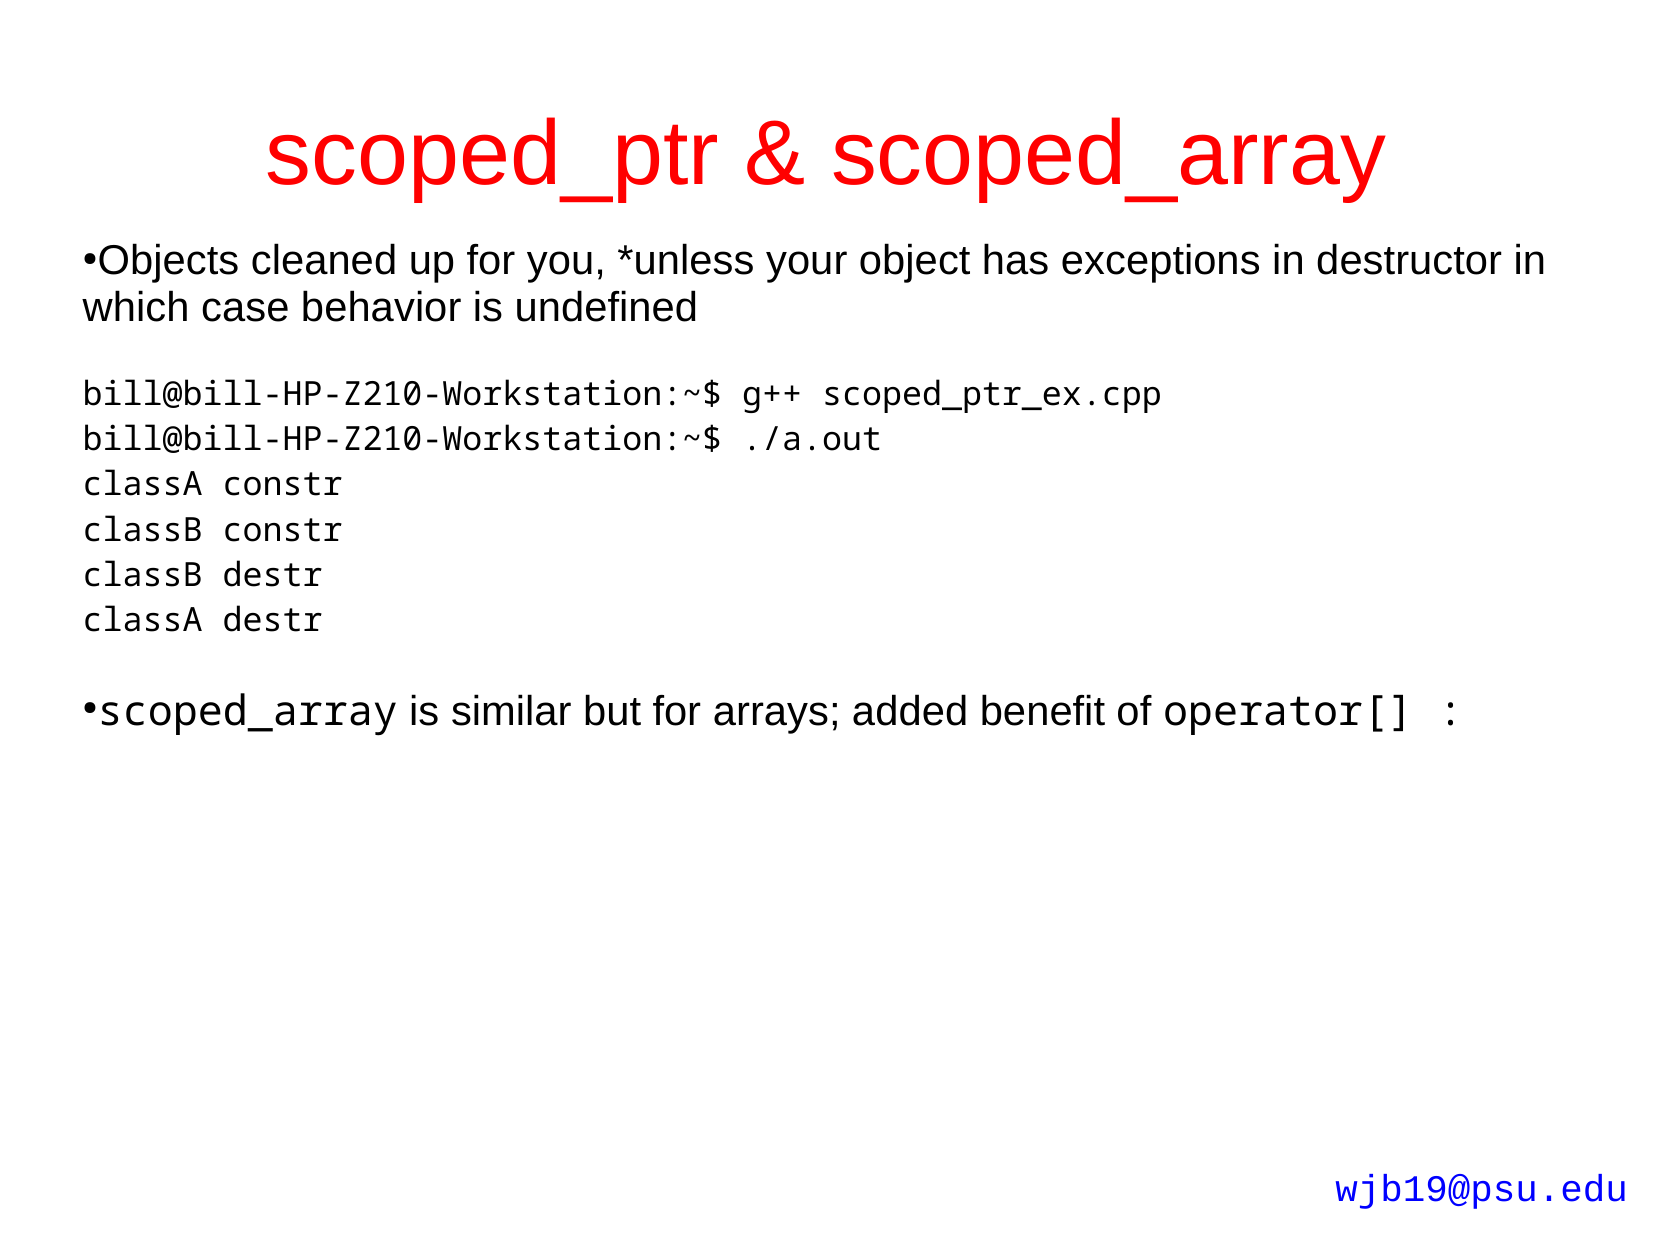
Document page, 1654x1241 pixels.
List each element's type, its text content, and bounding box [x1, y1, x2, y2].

subtitle Objects cleaned up for you, *unless your object has exceptions in destructor in which case behavior is undefined bill@bill-HP-Z210-Workstation:~$ g++ scoped_ptr_ex.cpp bill@bill-HP-Z210-Workstation:~$ ./a.out classA constr classB constr classB destr classA destr scoped_array is similar but for arrays; added benefit of operator[] : [82, 237, 1571, 1056]
title scoped_ptr & scoped_array [82, 49, 1571, 237]
text_box wjb19@psu.edu [1320, 1162, 1643, 1220]
